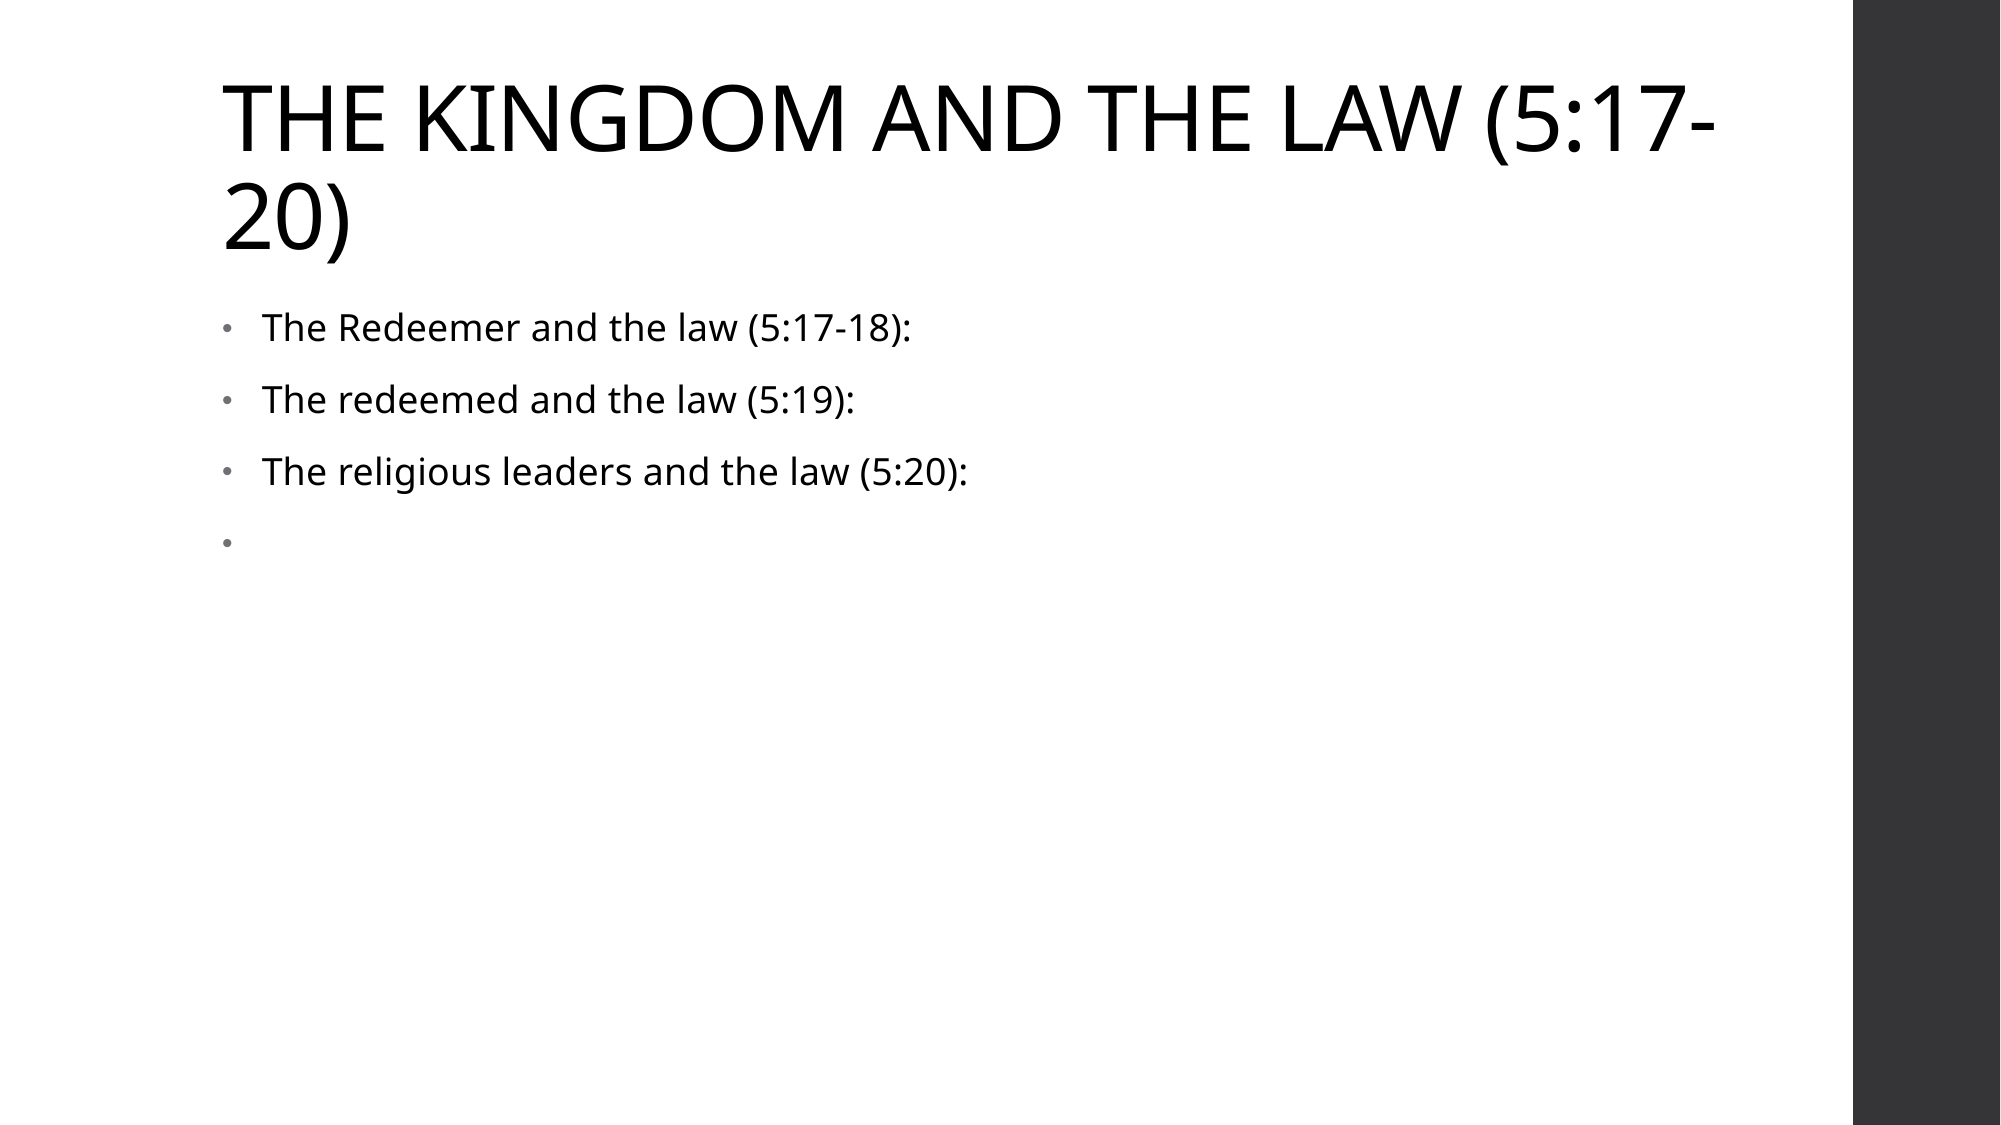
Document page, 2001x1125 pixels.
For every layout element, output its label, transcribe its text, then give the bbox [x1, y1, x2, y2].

list The Redeemer and the law (5:17-18): The redeemed and the law (5:19): The religious leaders and the law (5:20): [206, 299, 1617, 1014]
title THE KINGDOM AND THE LAW (5:17-20) [206, 60, 1797, 278]
